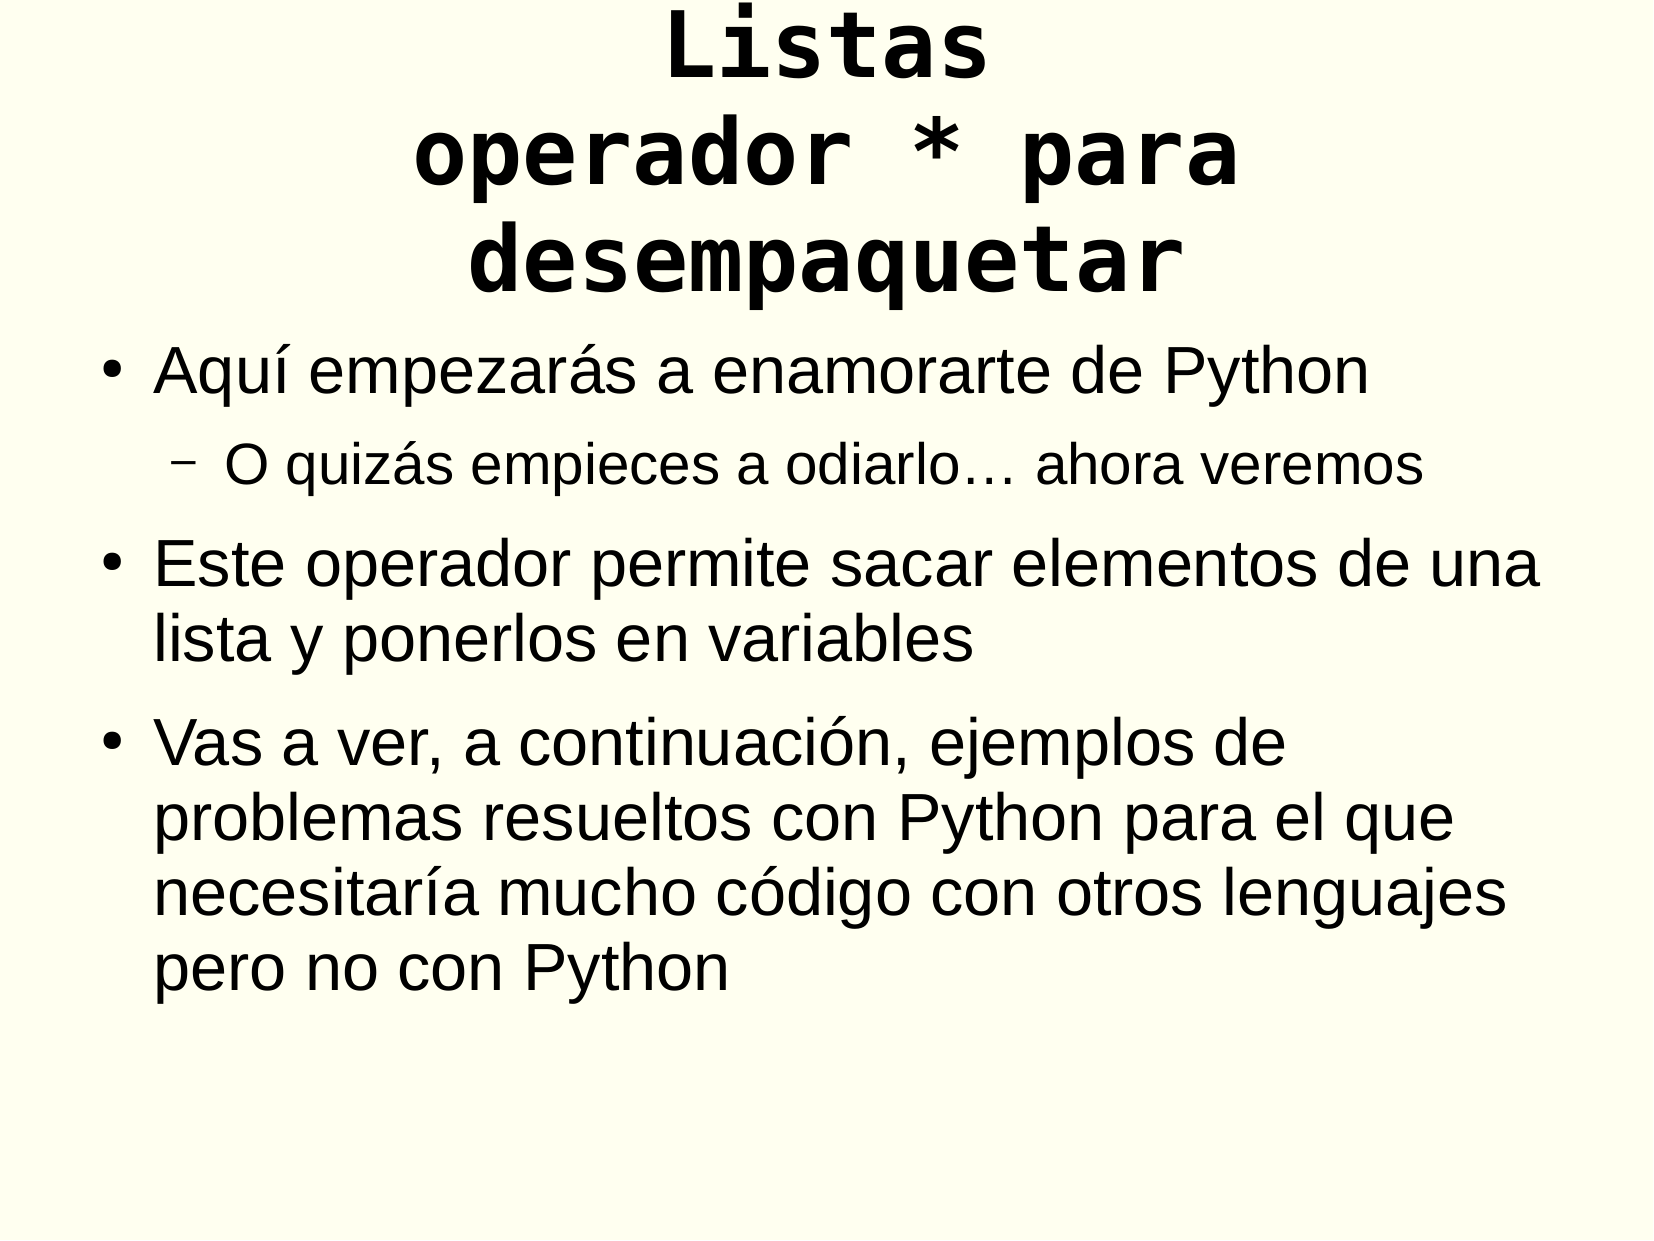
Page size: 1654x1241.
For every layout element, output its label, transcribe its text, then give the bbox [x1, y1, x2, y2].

title Listas operador * para desempaquetar [82, 49, 1571, 257]
list Aquí empezarás a enamorarte de Python O quizás empieces a odiarlo… ahora veremos Este operador permite sacar elementos de una lista y ponerlos en variables Vas a ver, a continuación, ejemplos de problemas resueltos con Python para el que necesitaría mucho código con otros lenguajes pero no con Python [82, 333, 1576, 1130]
